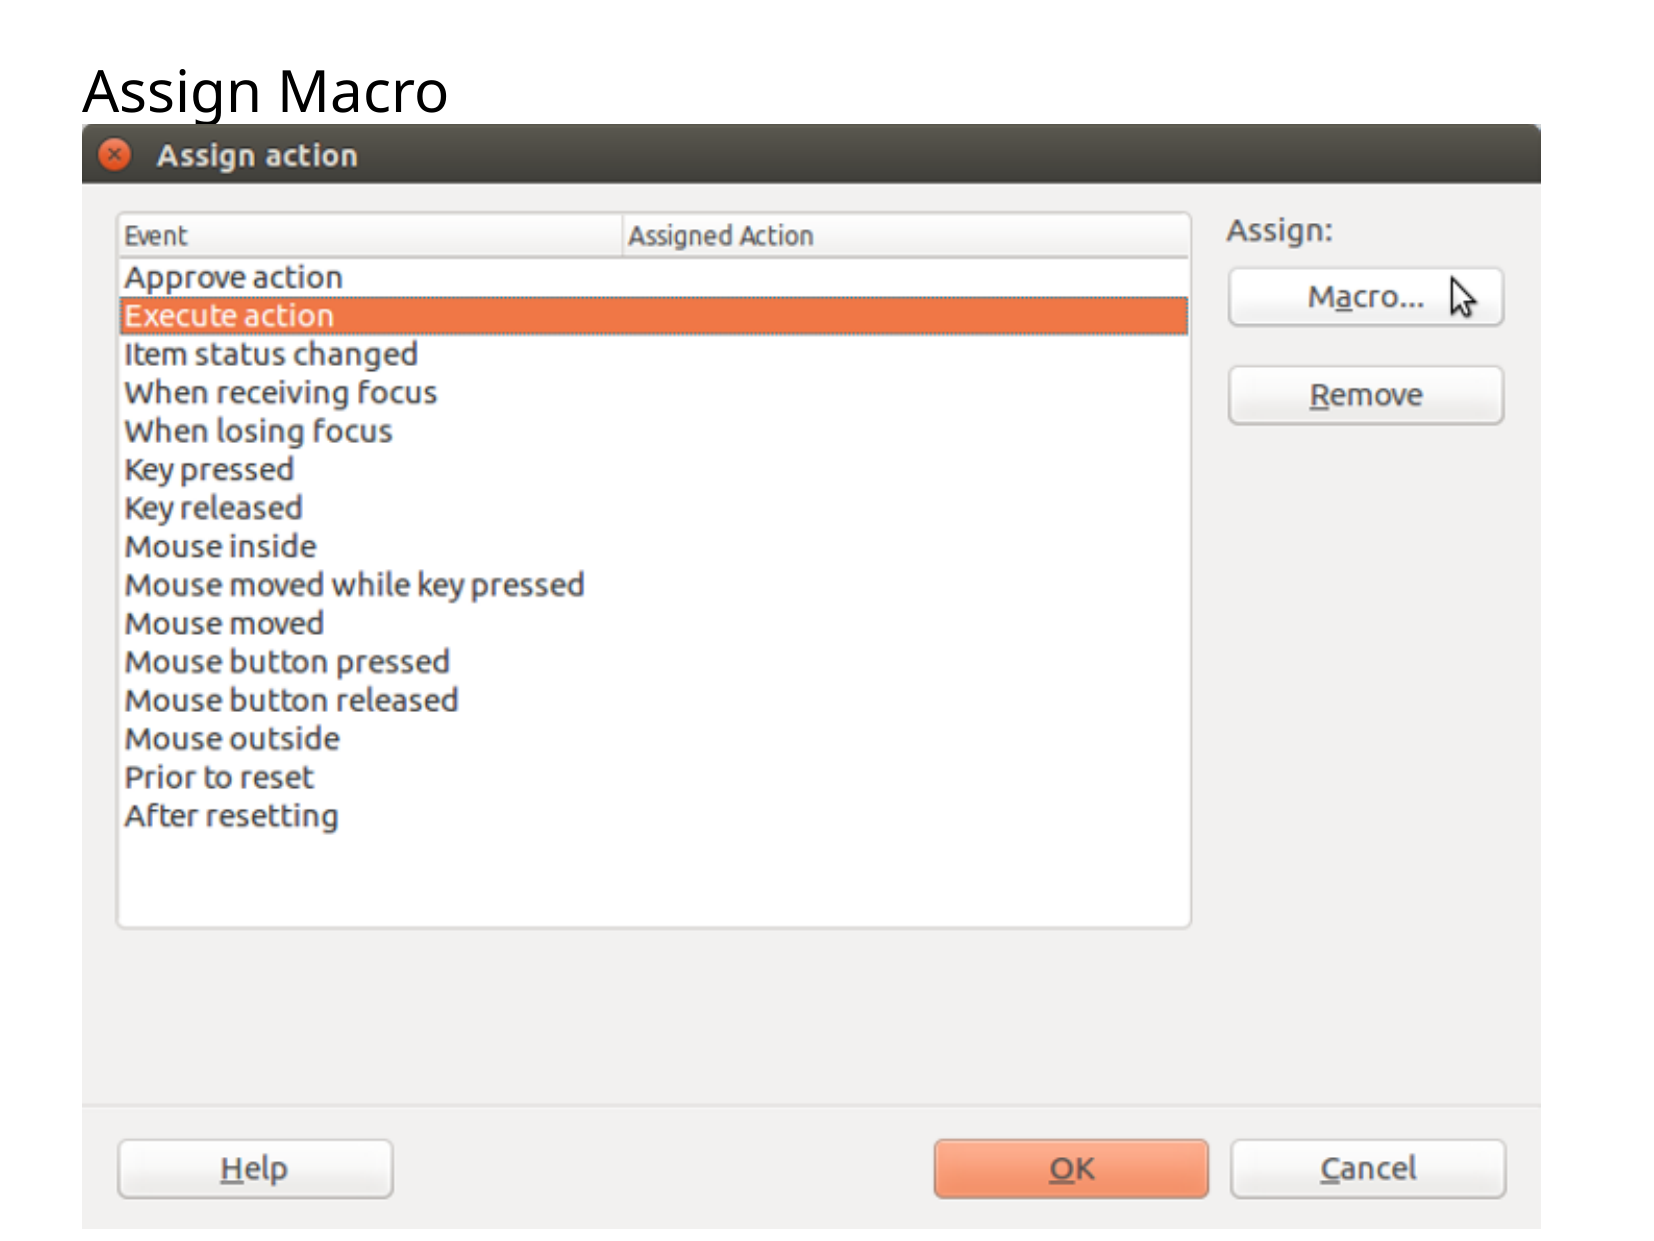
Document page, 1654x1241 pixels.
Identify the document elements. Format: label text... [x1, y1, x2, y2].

picture [82, 124, 1541, 1229]
title Assign Macro [82, 49, 1571, 130]
